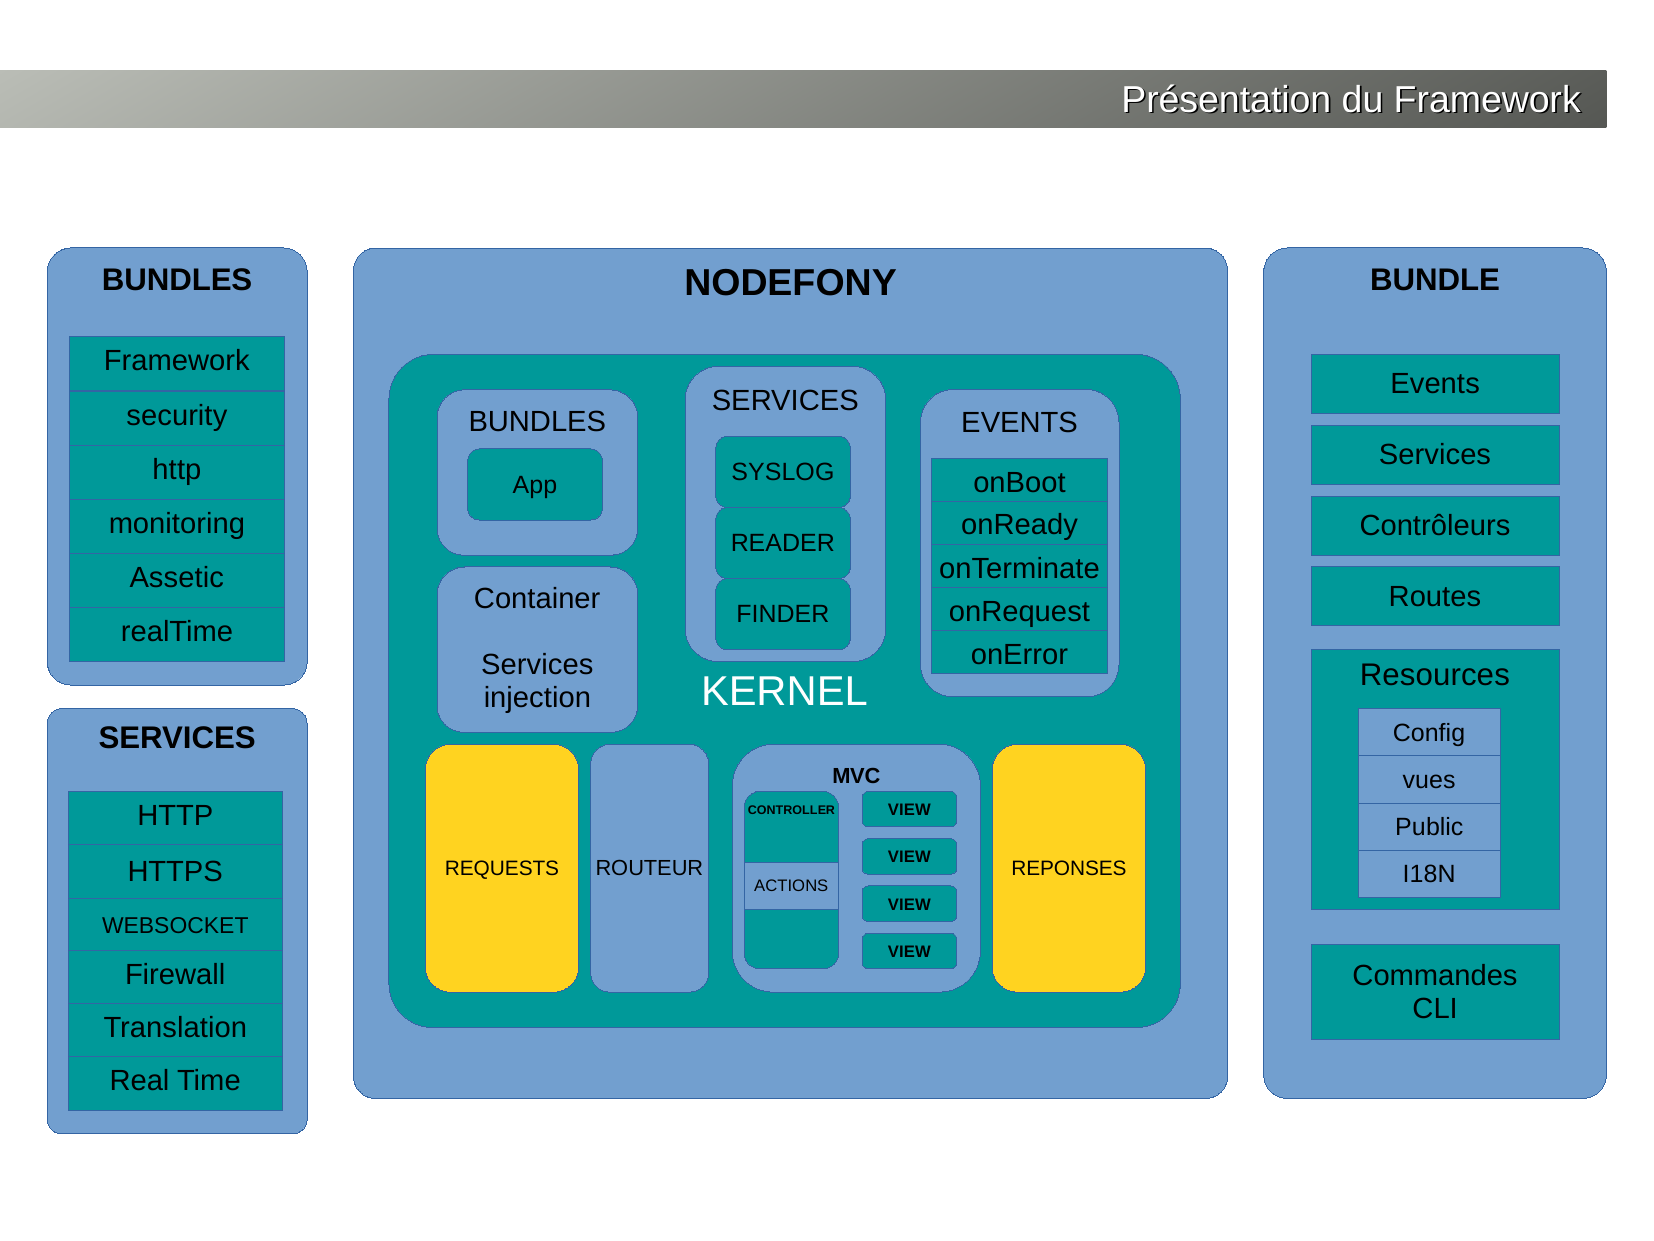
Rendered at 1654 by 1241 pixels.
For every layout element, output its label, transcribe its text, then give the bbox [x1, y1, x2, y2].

text_box Public [1358, 804, 1501, 850]
text_box onBoot [931, 458, 1108, 502]
text_box HTTP [68, 791, 283, 844]
text_box Events [1311, 354, 1560, 414]
text_box KERNEL [388, 354, 1181, 1028]
text_box Assetic [69, 553, 285, 607]
text_box http [69, 445, 285, 499]
text_box CONTROLLER [744, 791, 839, 862]
text_box ROUTEUR [590, 744, 709, 993]
text_box NODEFONY [353, 248, 1228, 1099]
text_box BUNDLE [1263, 247, 1607, 1099]
text_box REQUESTS [425, 744, 579, 993]
text_box REPONSES [992, 744, 1146, 993]
text_box SYSLOG [715, 436, 851, 508]
text_box onTerminate [931, 544, 1108, 587]
text_box onReady [931, 502, 1108, 544]
text_box Framework [69, 336, 285, 391]
text_box SERVICES [47, 708, 308, 1134]
text_box Commandes CLI [1311, 944, 1560, 1040]
text_box VIEW [862, 838, 957, 875]
text_box WEBSOCKET [68, 898, 283, 950]
text_box Container Services injection [437, 566, 638, 733]
text_box FINDER [715, 579, 851, 650]
text_box App [467, 448, 603, 521]
text_box Routes [1311, 566, 1560, 626]
text_box VIEW [862, 933, 957, 969]
text_box VIEW [862, 885, 957, 922]
text_box VIEW [862, 791, 957, 827]
text_box SERVICES [685, 366, 886, 662]
text_box BUNDLES [47, 247, 308, 686]
text_box monitoring [69, 499, 285, 553]
text_box ACTIONS [744, 862, 839, 910]
text_box Real Time [68, 1056, 283, 1111]
text_box EVENTS [920, 389, 1120, 697]
text_box onRequest [931, 587, 1108, 630]
text_box HTTPS [68, 844, 283, 898]
text_box Firewall [68, 950, 283, 1003]
text_box Resources [1311, 649, 1560, 910]
text_box Contrôleurs [1311, 496, 1560, 556]
text_box MVC [732, 744, 981, 993]
text_box READER [715, 507, 851, 579]
text_box CONTROLLER [744, 910, 839, 969]
text_box Config [1358, 708, 1501, 755]
text_box onError [931, 630, 1108, 674]
text_box Services [1311, 425, 1560, 485]
text_box vues [1358, 755, 1501, 804]
text_box I18N [1358, 850, 1501, 898]
text_box BUNDLES [437, 389, 638, 556]
text_box realTime [69, 607, 285, 662]
text_box security [69, 391, 285, 445]
text_box Présentation du Framework [0, 70, 1607, 128]
text_box Translation [68, 1003, 283, 1056]
